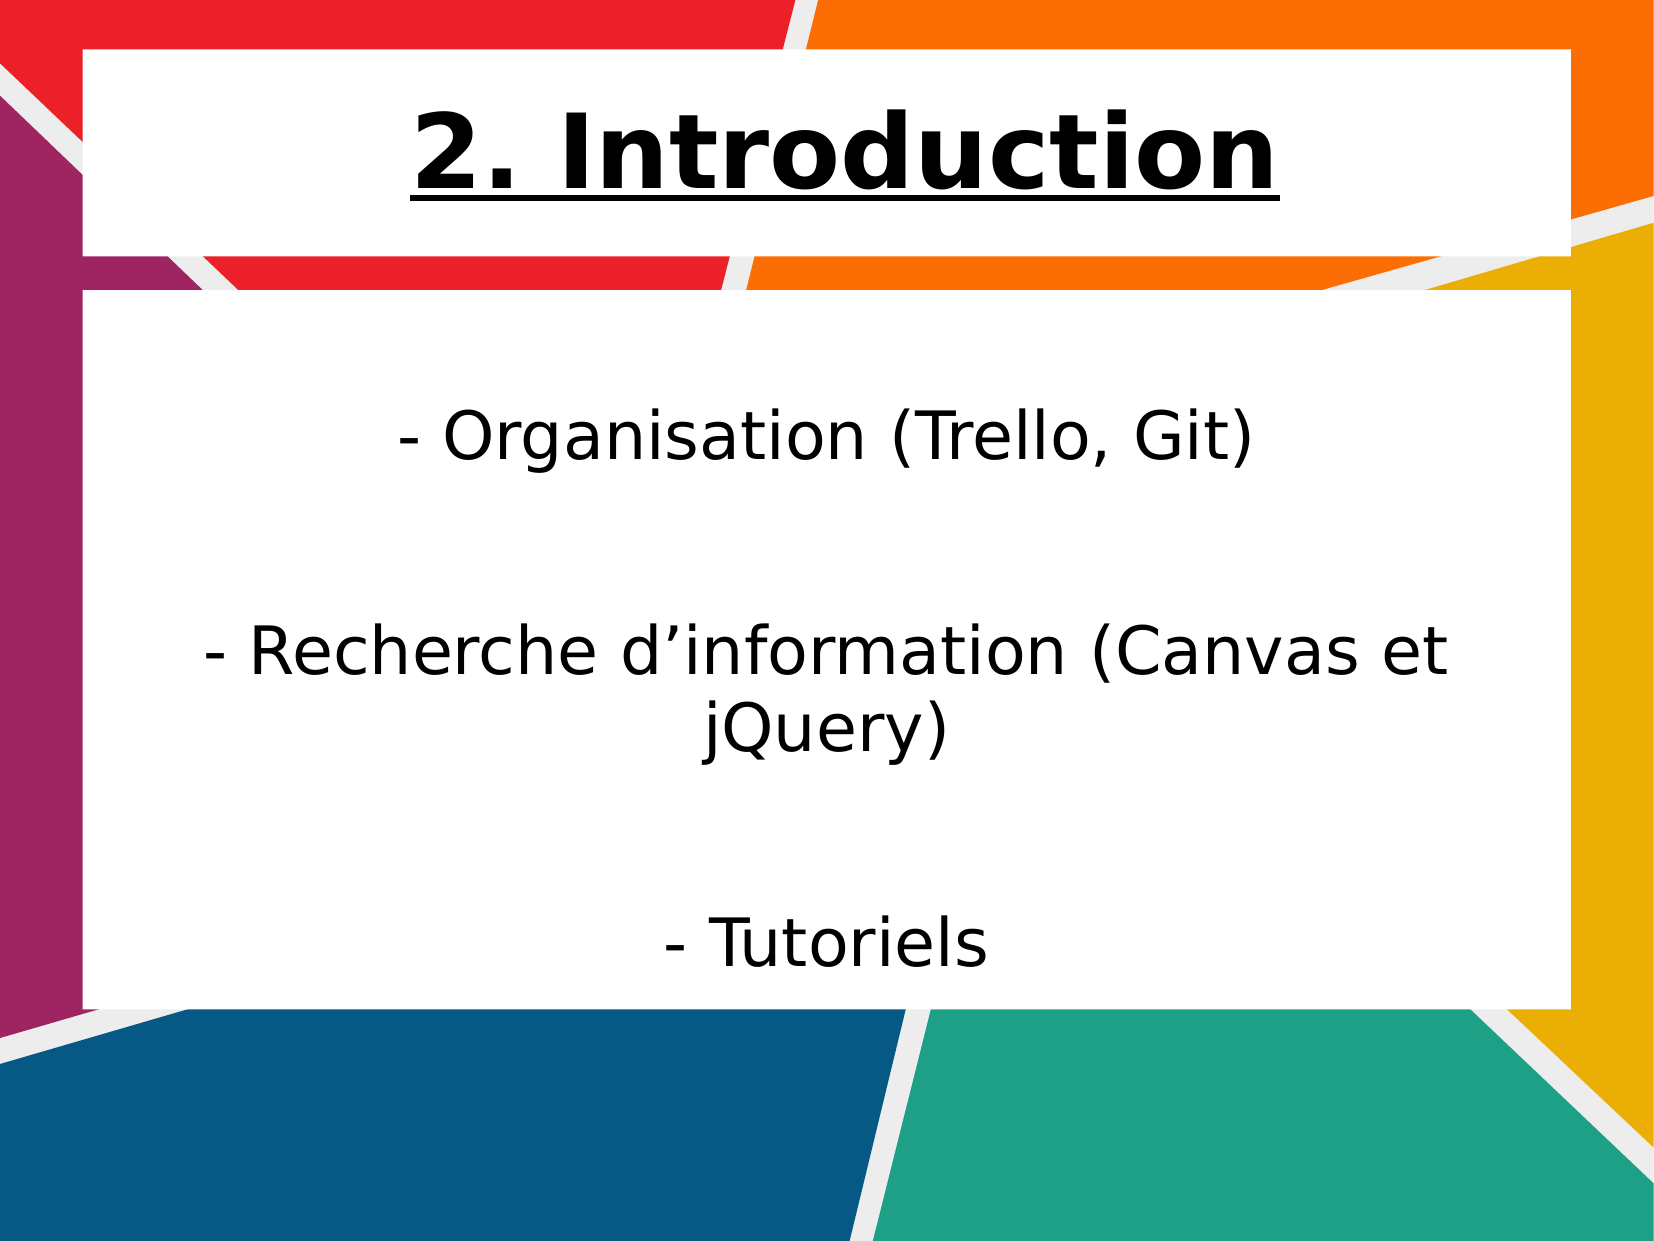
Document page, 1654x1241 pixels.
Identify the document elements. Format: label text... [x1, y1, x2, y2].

title 2. Introduction [82, 49, 1571, 257]
list - Organisation (Trello, Git) - Recherche d’information (Canvas et jQuery) - Tutoriels [82, 290, 1571, 1010]
